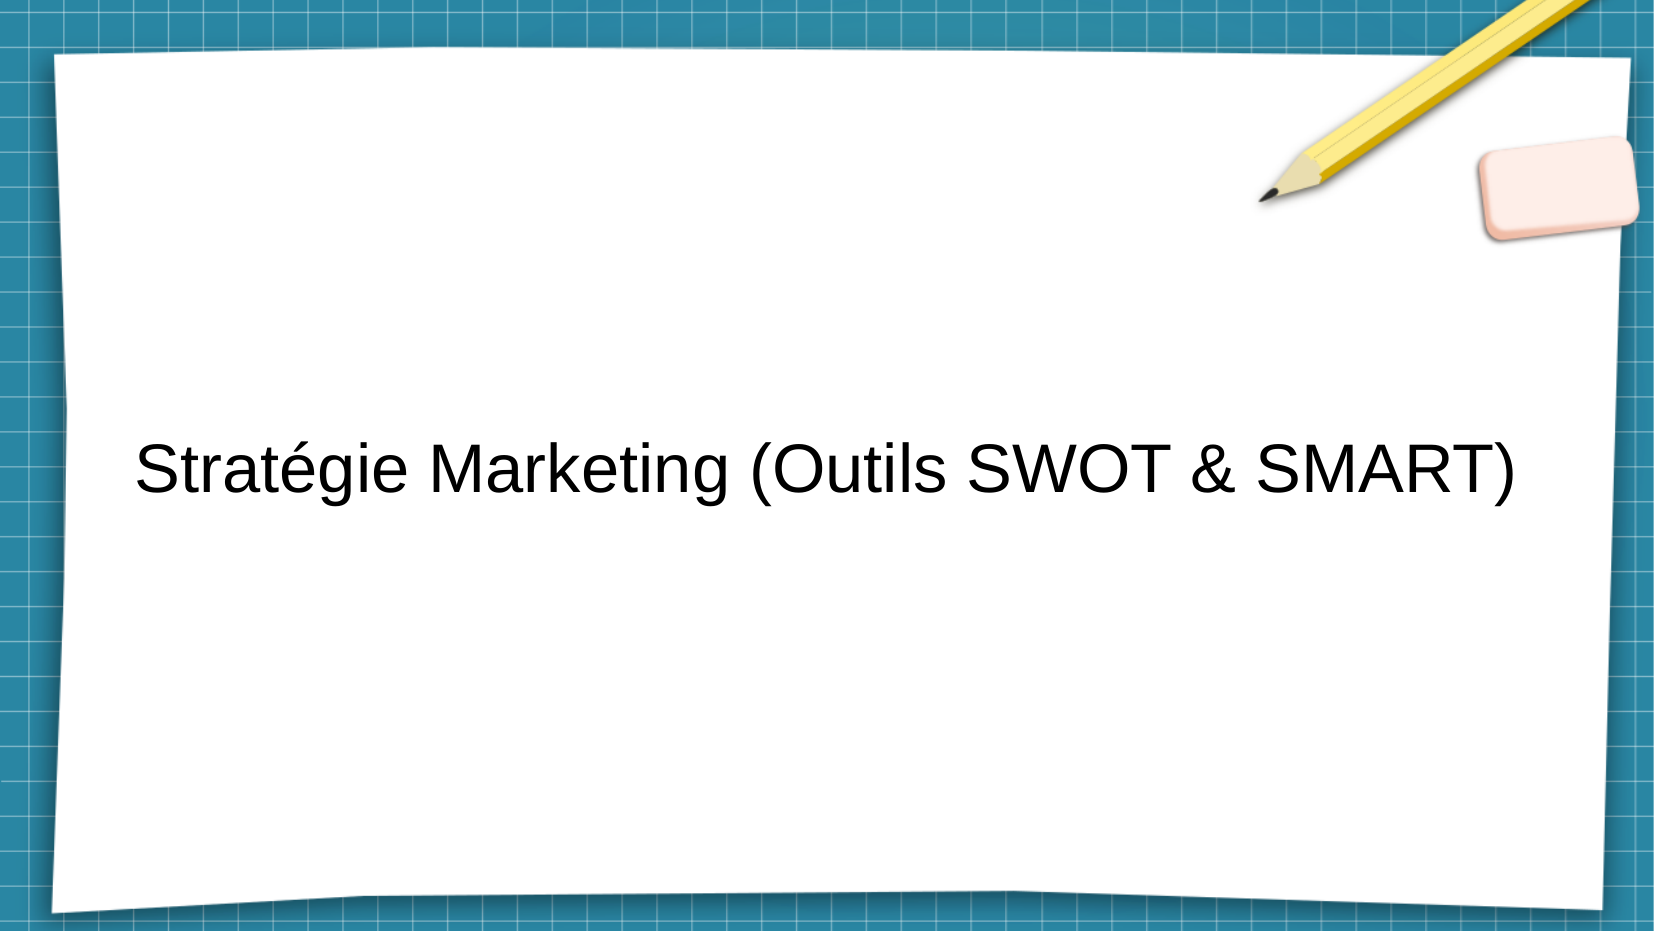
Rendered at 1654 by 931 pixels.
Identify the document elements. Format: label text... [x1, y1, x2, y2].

title Stratégie Marketing (Outils SWOT & SMART) [82, 387, 1571, 543]
